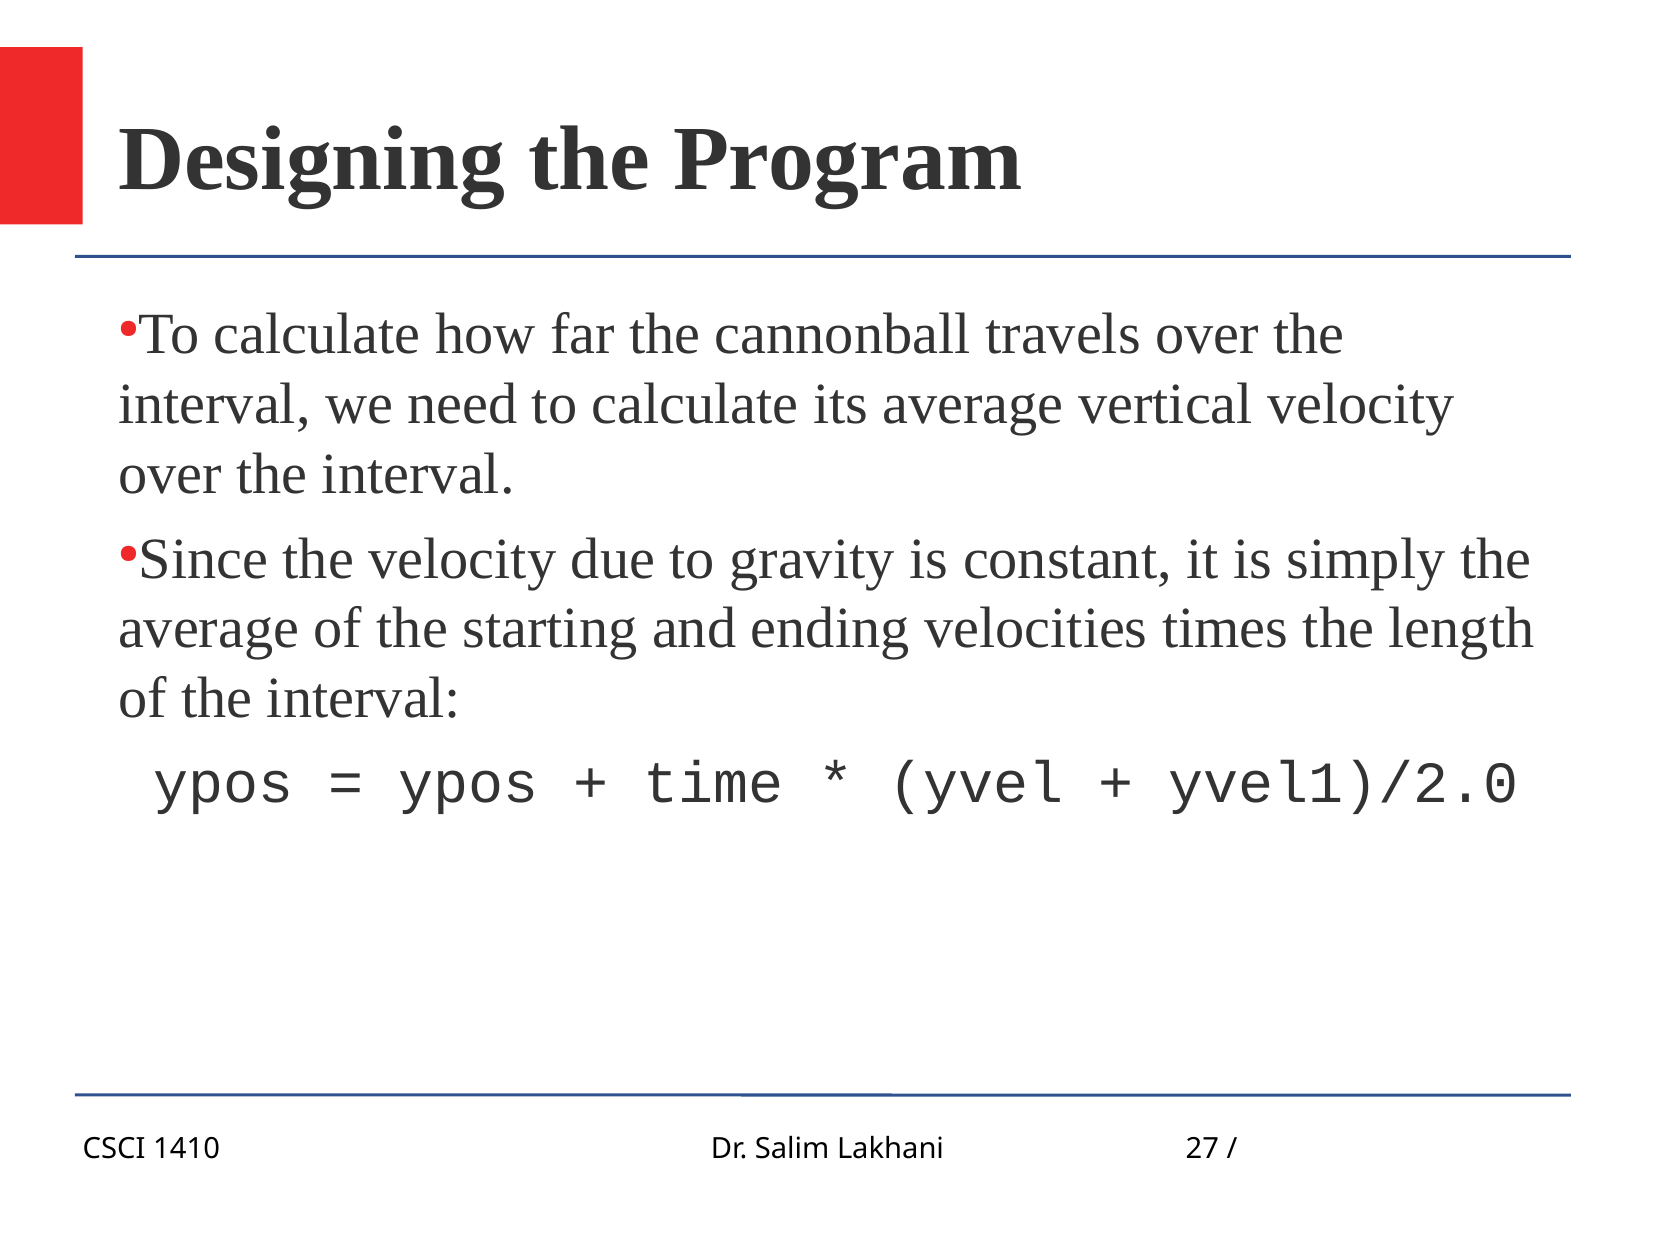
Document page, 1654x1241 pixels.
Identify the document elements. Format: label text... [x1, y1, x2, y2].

text_box CSCI 1410 [82, 1129, 468, 1216]
text_box / [1185, 1129, 1571, 1216]
text_box Dr. Salim Lakhani [565, 1129, 1090, 1216]
title Designing the Program [118, 49, 1571, 257]
list To calculate how far the cannonball travels over the interval, we need to calculate its average vertical velocity over the interval. Since the velocity due to gravity is constant, it is simply the average of the starting and ending velocities times the length of the interval: ypos = ypos + time * (yvel + yvel1)/2.0 [118, 295, 1536, 1080]
